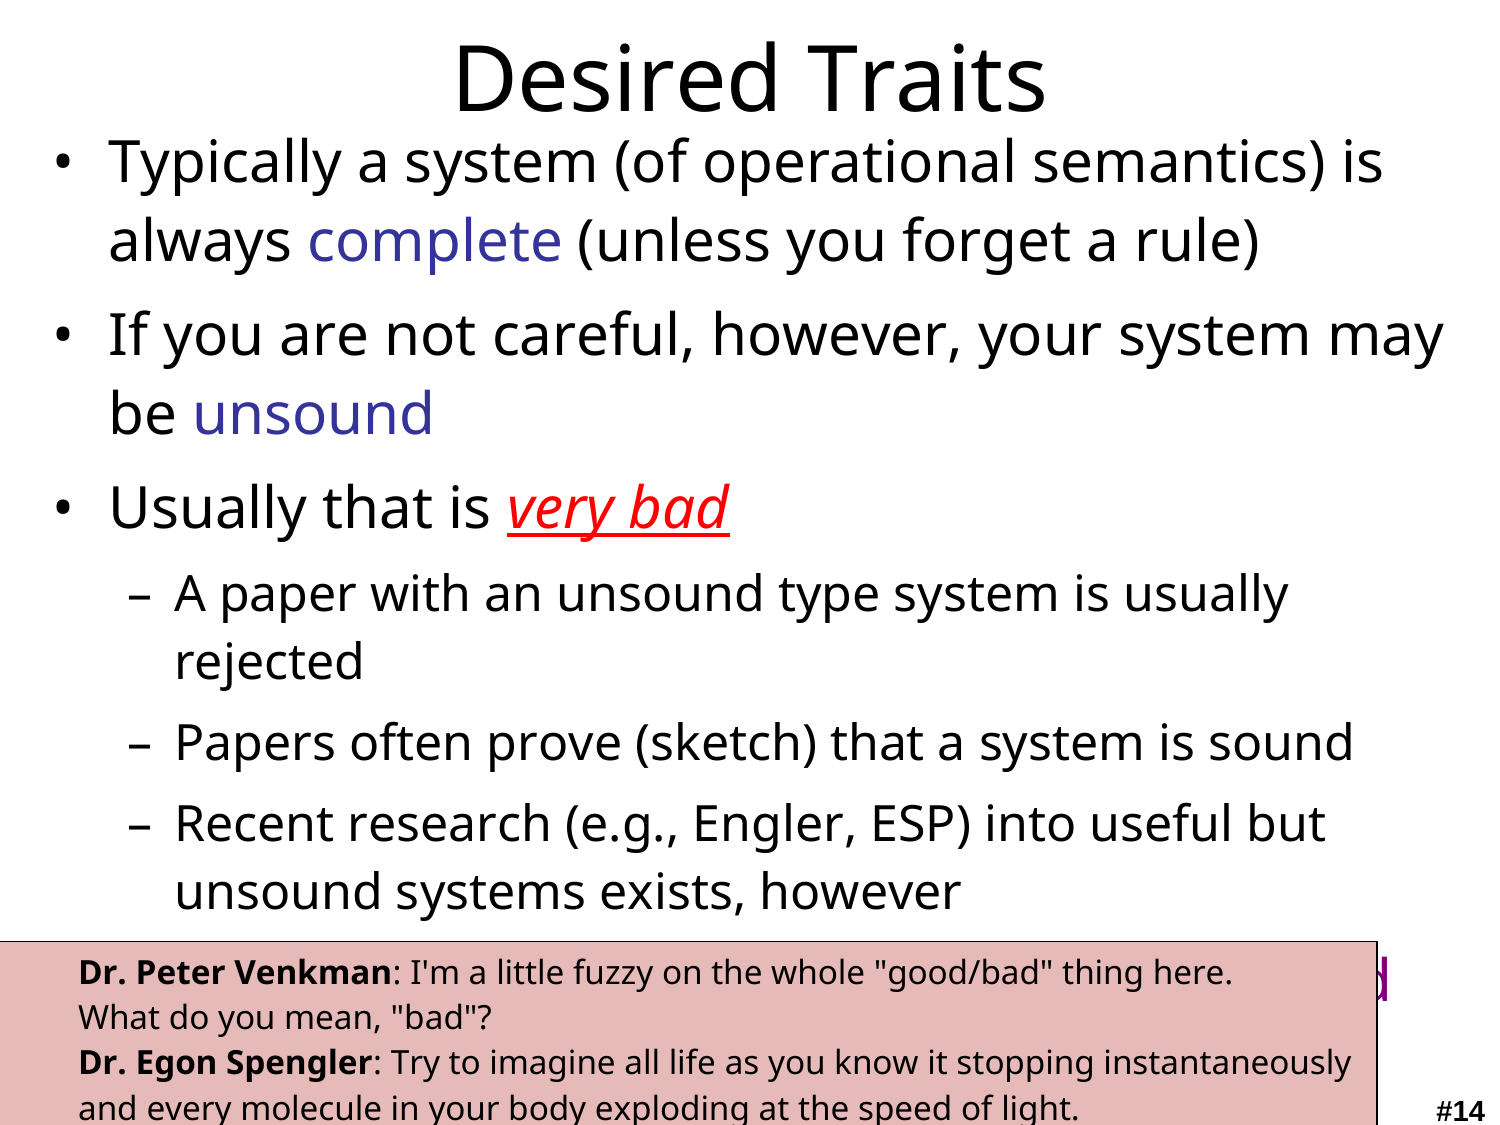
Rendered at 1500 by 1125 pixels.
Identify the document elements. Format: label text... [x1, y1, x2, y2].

title Desired Traits [75, 0, 1426, 112]
text_box Dr. Peter Venkman: I'm a little fuzzy on the whole "good/bad" thing here. What do you mean, "bad"? Dr. Egon Spengler: Try to imagine all life as you know it stopping instantaneously and every molecule in your body exploding at the speed of light. [0, 941, 1377, 1125]
list Typically a system (of operational semantics) is always complete (unless you forget a rule) If you are not careful, however, your system may be unsound Usually that is very bad A paper with an unsound type system is usually rejected Papers often prove (sketch) that a system is sound Recent research (e.g., Engler, ESP) into useful but unsound systems exists, however In this class your work should be complete and consistent (e.g., on homework problems) [37, 112, 1463, 938]
